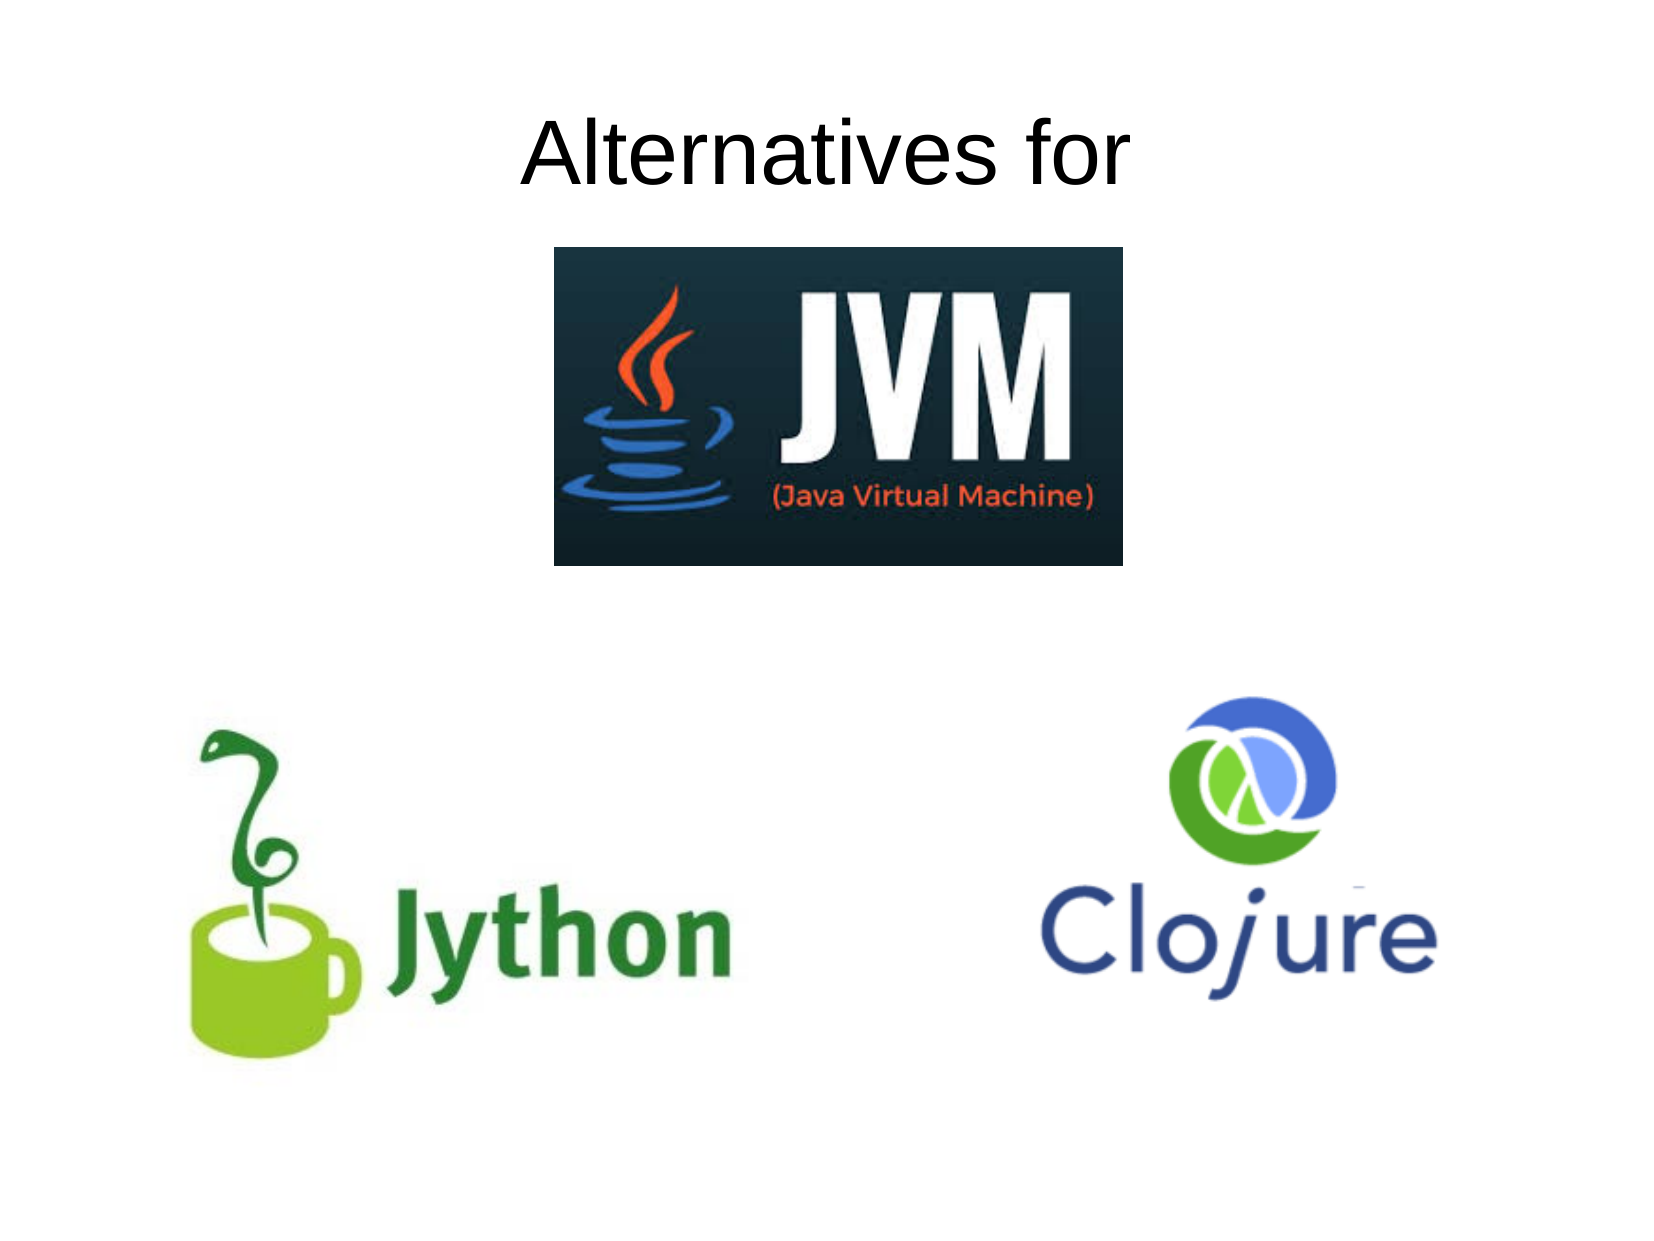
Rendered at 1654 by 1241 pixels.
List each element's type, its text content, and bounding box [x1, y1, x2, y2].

title Alternatives for [82, 49, 1571, 257]
picture [554, 247, 1123, 566]
picture [1023, 681, 1465, 1016]
picture [115, 673, 815, 1099]
